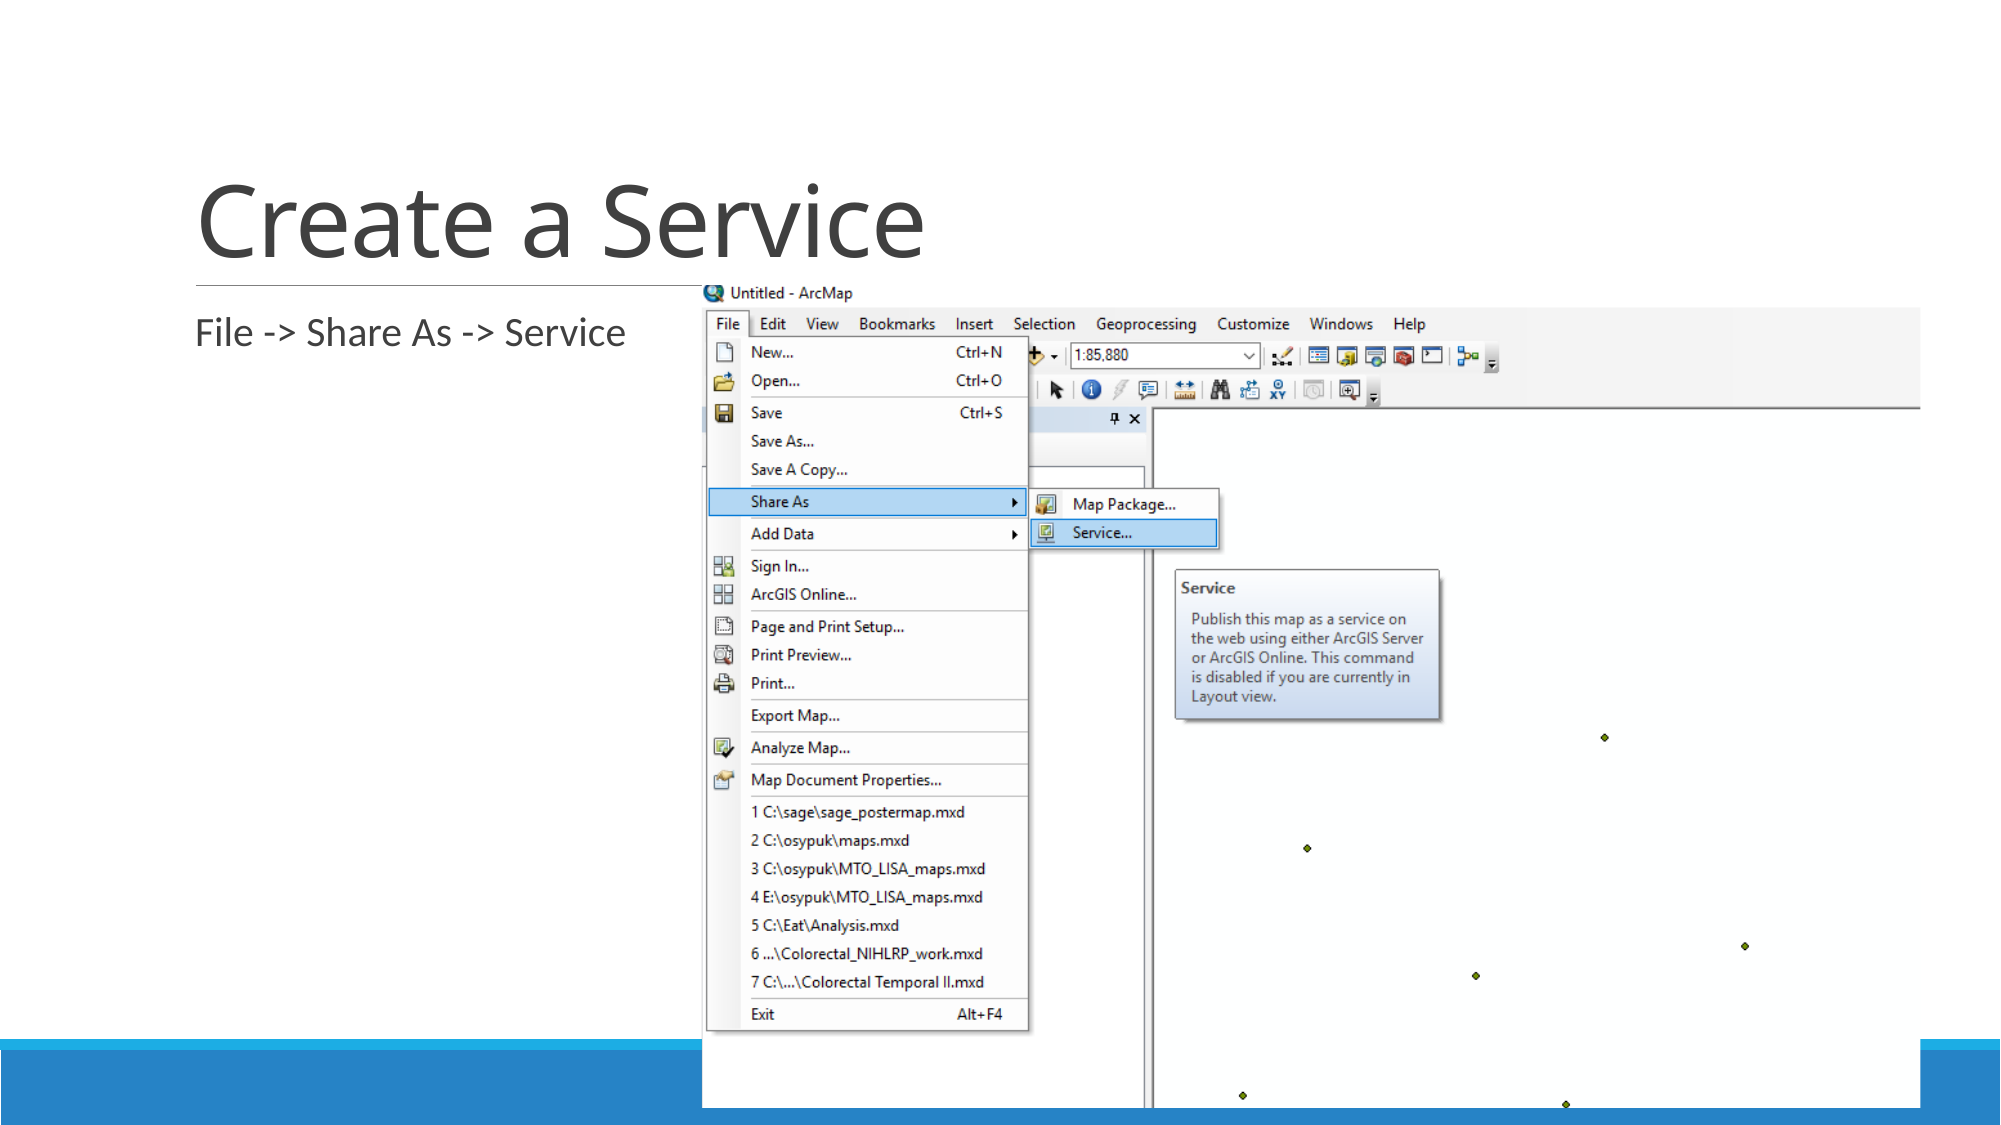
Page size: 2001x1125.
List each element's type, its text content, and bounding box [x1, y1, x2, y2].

picture [701, 285, 1921, 1108]
title Create a Service [180, 47, 1831, 286]
list File -> Share As -> Service [180, 302, 701, 963]
